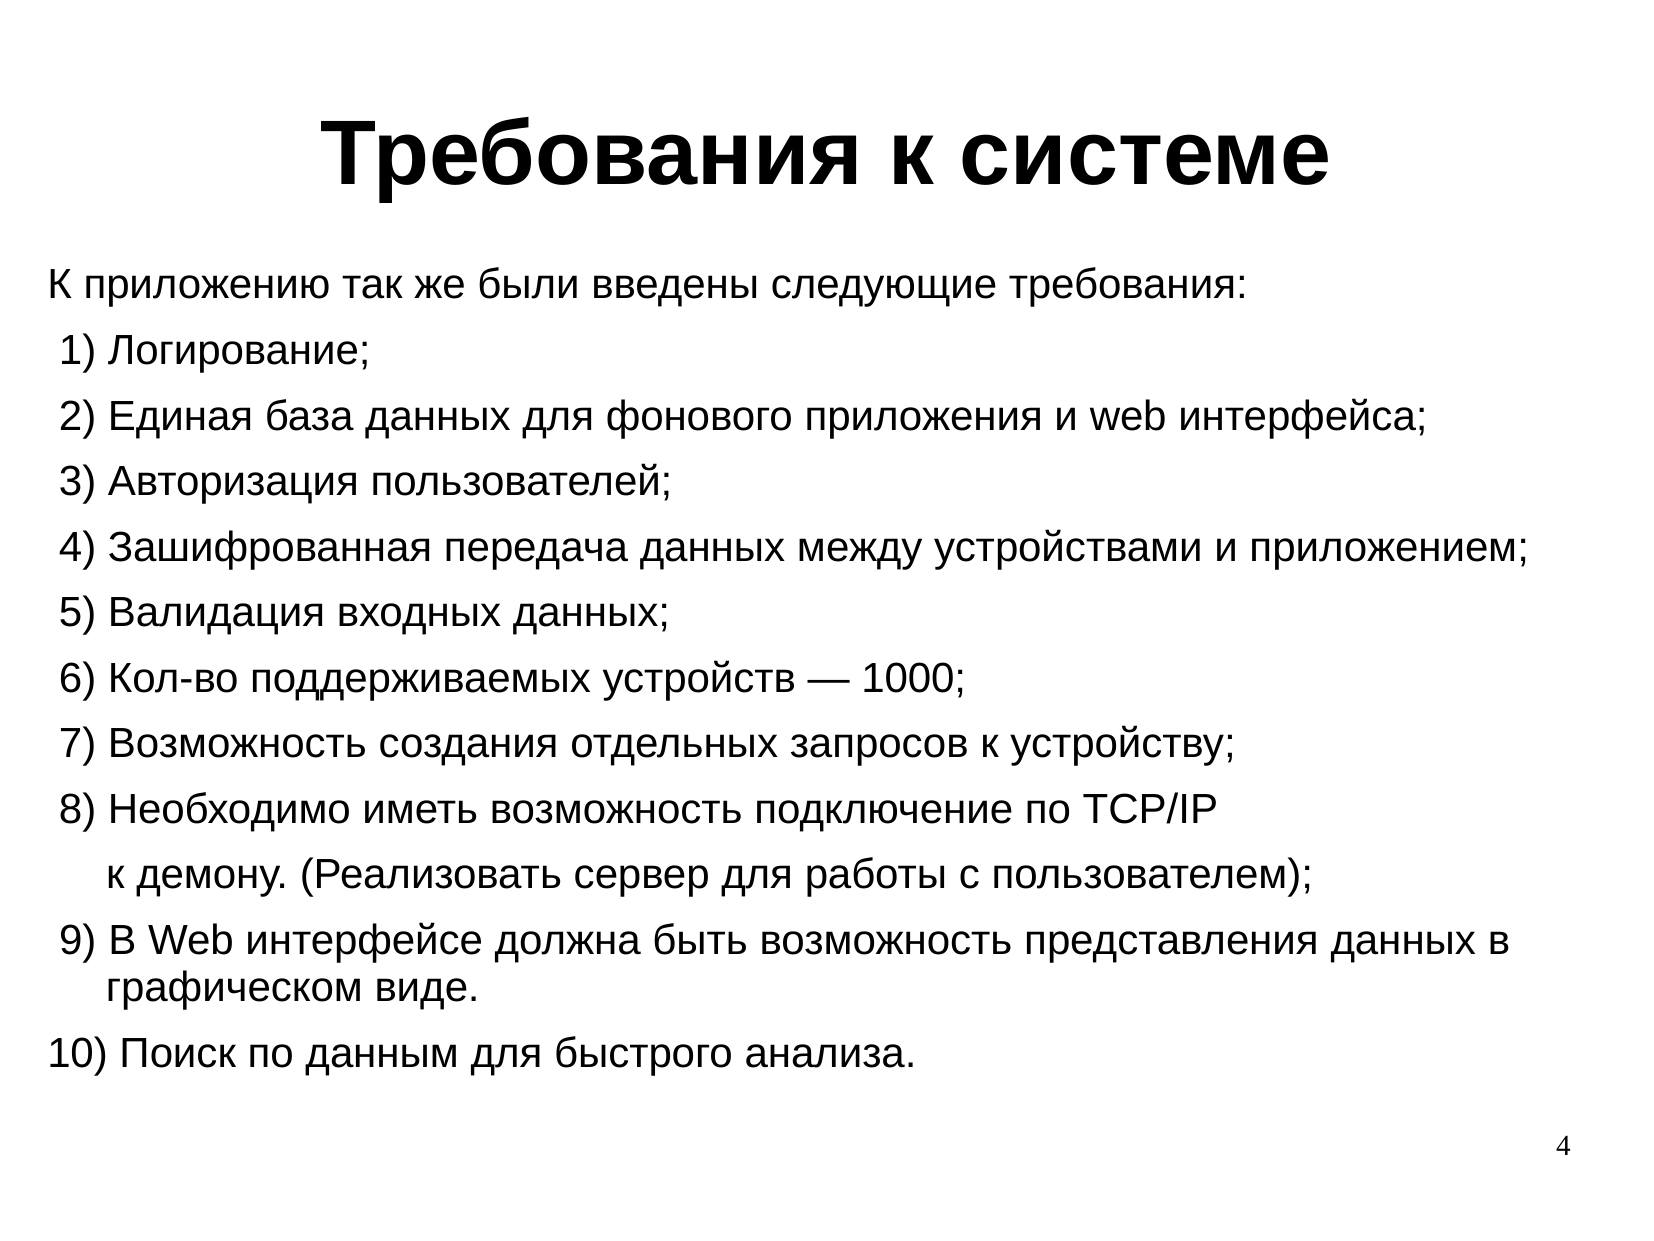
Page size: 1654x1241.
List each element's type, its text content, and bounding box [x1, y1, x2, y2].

list К приложению так же были введены следующие требования: 1) Логирование; 2) Единая база данных для фонового приложения и web интерфейса; 3) Авторизация пользователей; 4) Зашифрованная передача данных между устройствами и приложением; 5) Валидация входных данных; 6) Кол-во поддерживаемых устройств — 1000; 7) Возможность создания отдельных запросов к устройству; 8) Необходимо иметь возможность подключение по TCP/IP к демону. (Реализовать сервер для работы с пользователем); 9) В Web интерфейсе должна быть возможность представления данных в графическом виде. 10) Поиск по данным для быстрого анализа. [47, 261, 1619, 1087]
title Требования к системе [82, 49, 1571, 257]
